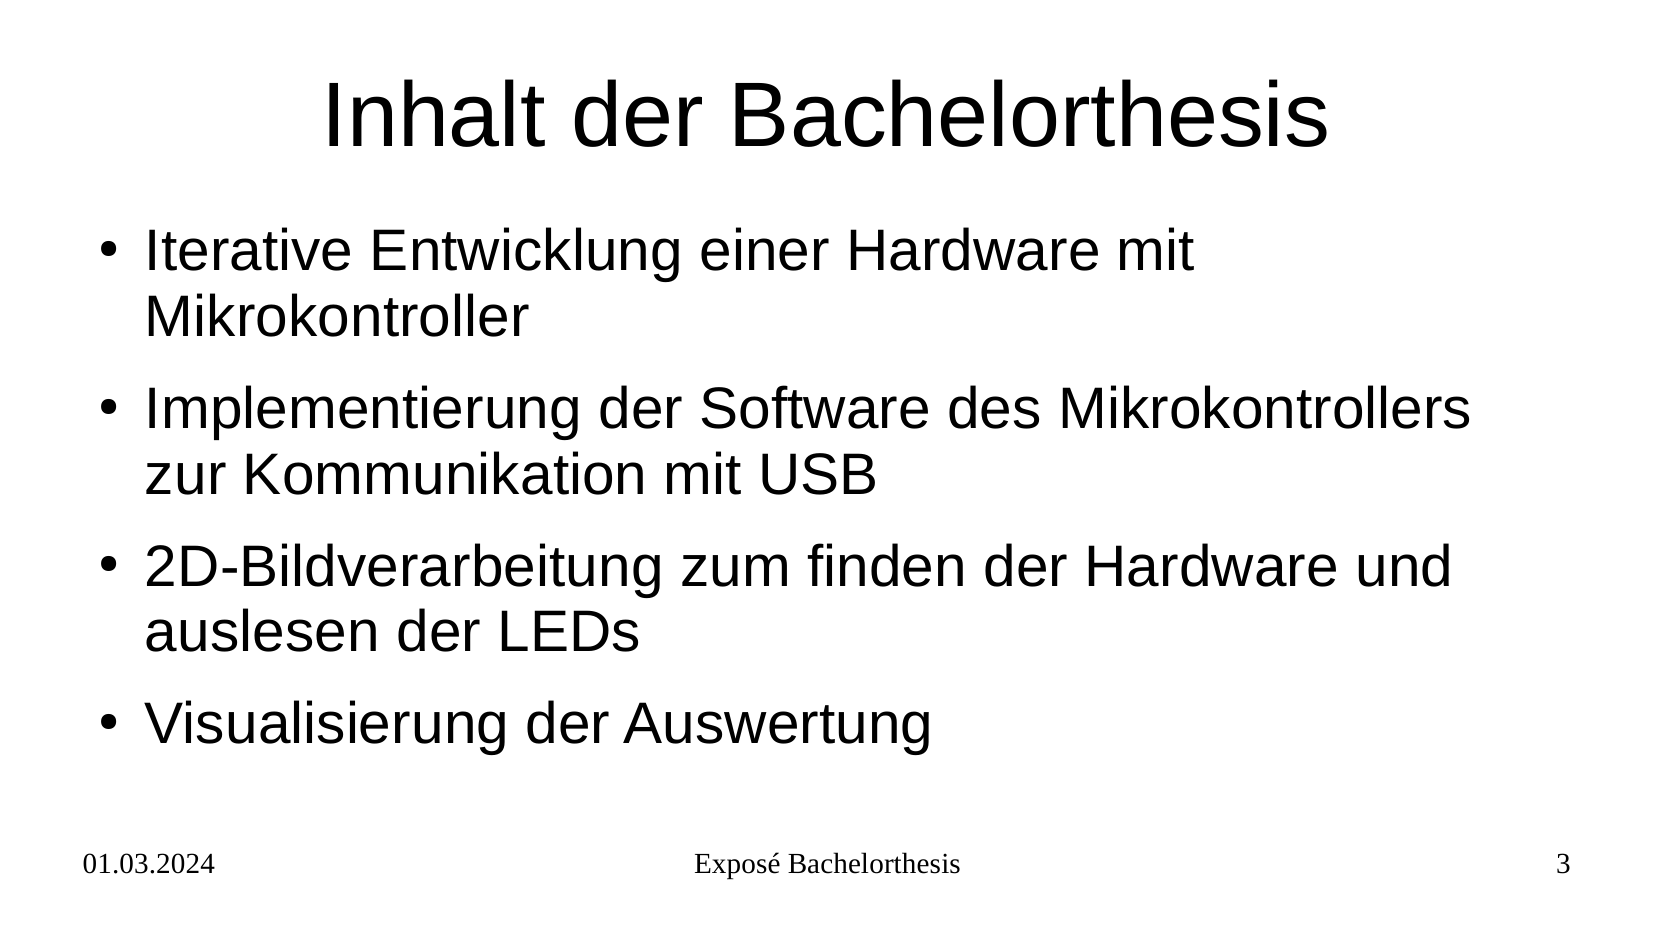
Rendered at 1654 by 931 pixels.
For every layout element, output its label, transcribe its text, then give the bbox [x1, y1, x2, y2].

title Inhalt der Bachelorthesis [82, 37, 1571, 193]
list Iterative Entwicklung einer Hardware mit Mikrokontroller Implementierung der Software des Mikrokontrollers zur Kommunikation mit USB 2D-Bildverarbeitung zum finden der Hardware und auslesen der LEDs Visualisierung der Auswertung [82, 217, 1571, 758]
